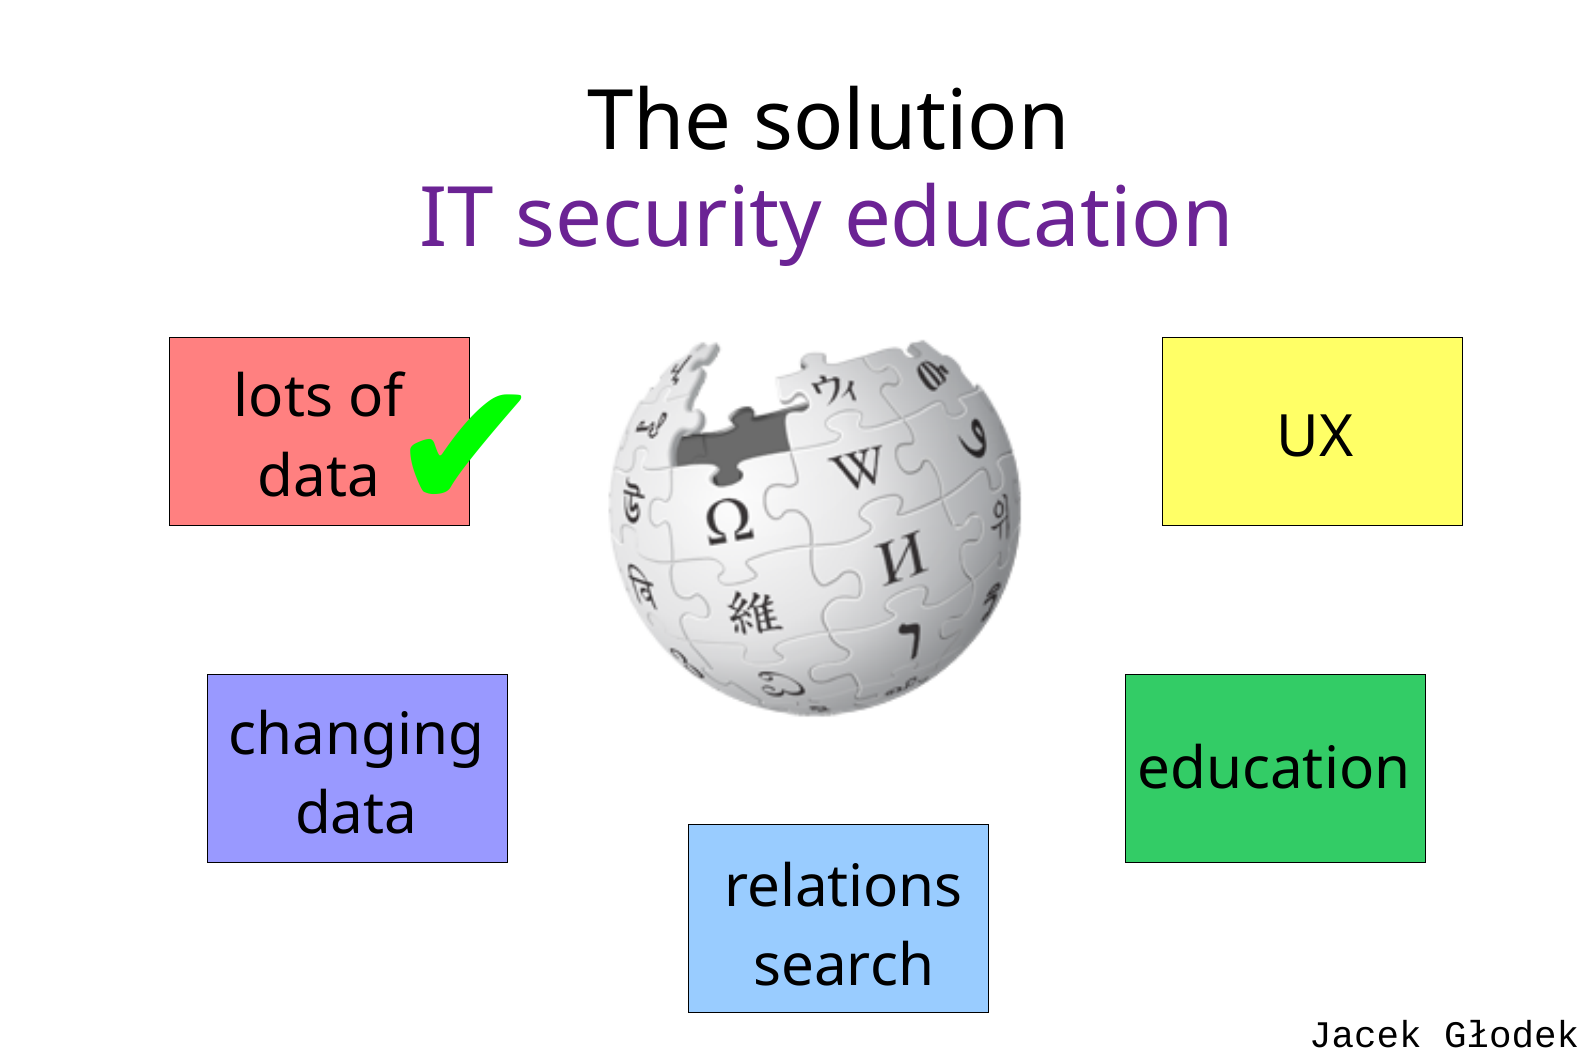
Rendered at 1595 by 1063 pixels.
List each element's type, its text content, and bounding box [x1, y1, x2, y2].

text_box [688, 995, 989, 1013]
text_box [169, 337, 375, 347]
text_box [1125, 805, 1426, 863]
text_box The solution [323, 53, 1335, 170]
text_box relations search [637, 836, 1051, 995]
text_box IT security education [321, 150, 1333, 328]
text_box Jacek Głodek [1294, 1008, 1595, 1063]
text_box [207, 674, 508, 684]
picture [605, 313, 1049, 747]
text_box [1125, 674, 1426, 718]
text_box [688, 824, 989, 836]
text_box education [1067, 718, 1481, 805]
text_box ✔ [375, 337, 605, 601]
text_box [1162, 337, 1463, 526]
text_box UX [1183, 386, 1447, 500]
text_box changing data [187, 684, 526, 863]
text_box lots of data [150, 347, 375, 526]
